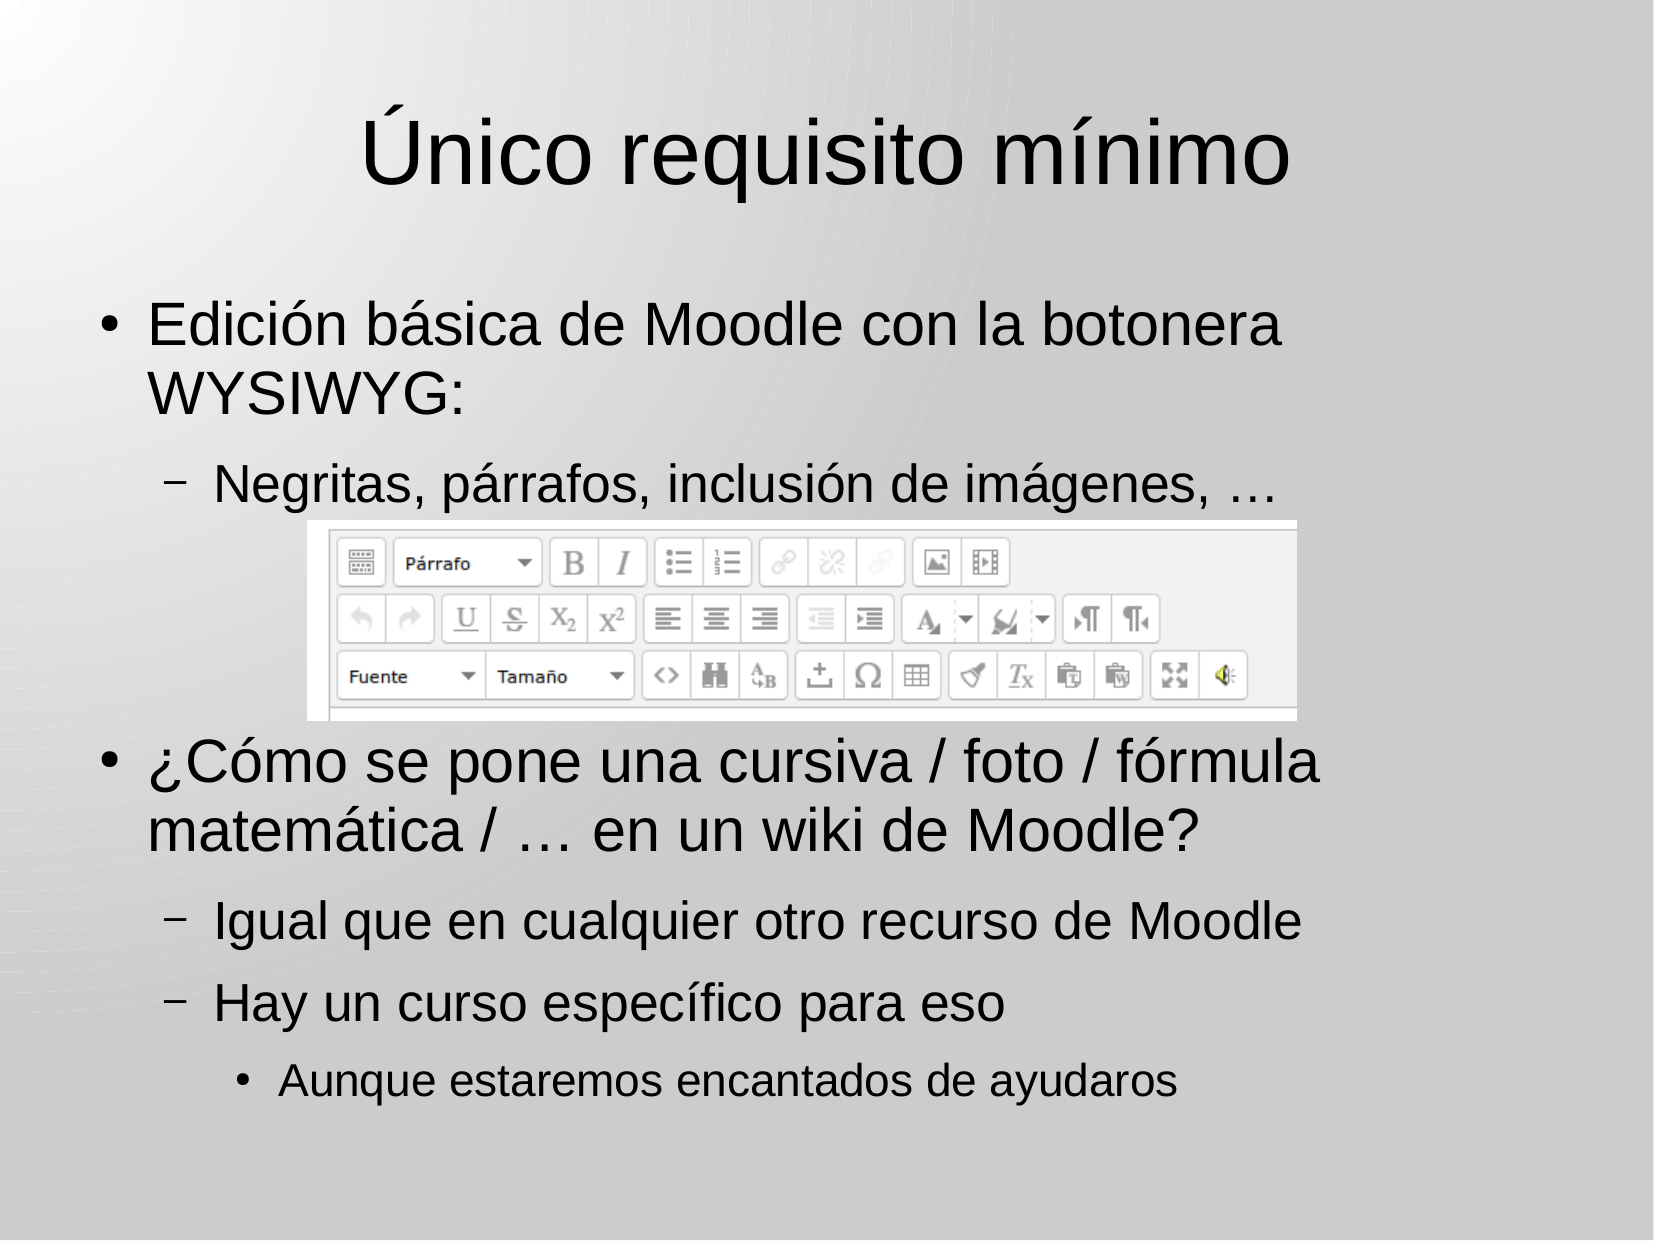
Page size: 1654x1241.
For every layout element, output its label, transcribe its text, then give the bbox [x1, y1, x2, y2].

title Único requisito mínimo [82, 49, 1571, 257]
list Edición básica de Moodle con la botonera WYSIWYG: Negritas, párrafos, inclusión de imágenes, … ¿Cómo se pone una cursiva / foto / fórmula matemática / … en un wiki de Moodle? Igual que en cualquier otro recurso de Moodle Hay un curso específico para eso Aunque estaremos encantados de ayudaros [82, 290, 1538, 1109]
picture [307, 520, 1297, 721]
